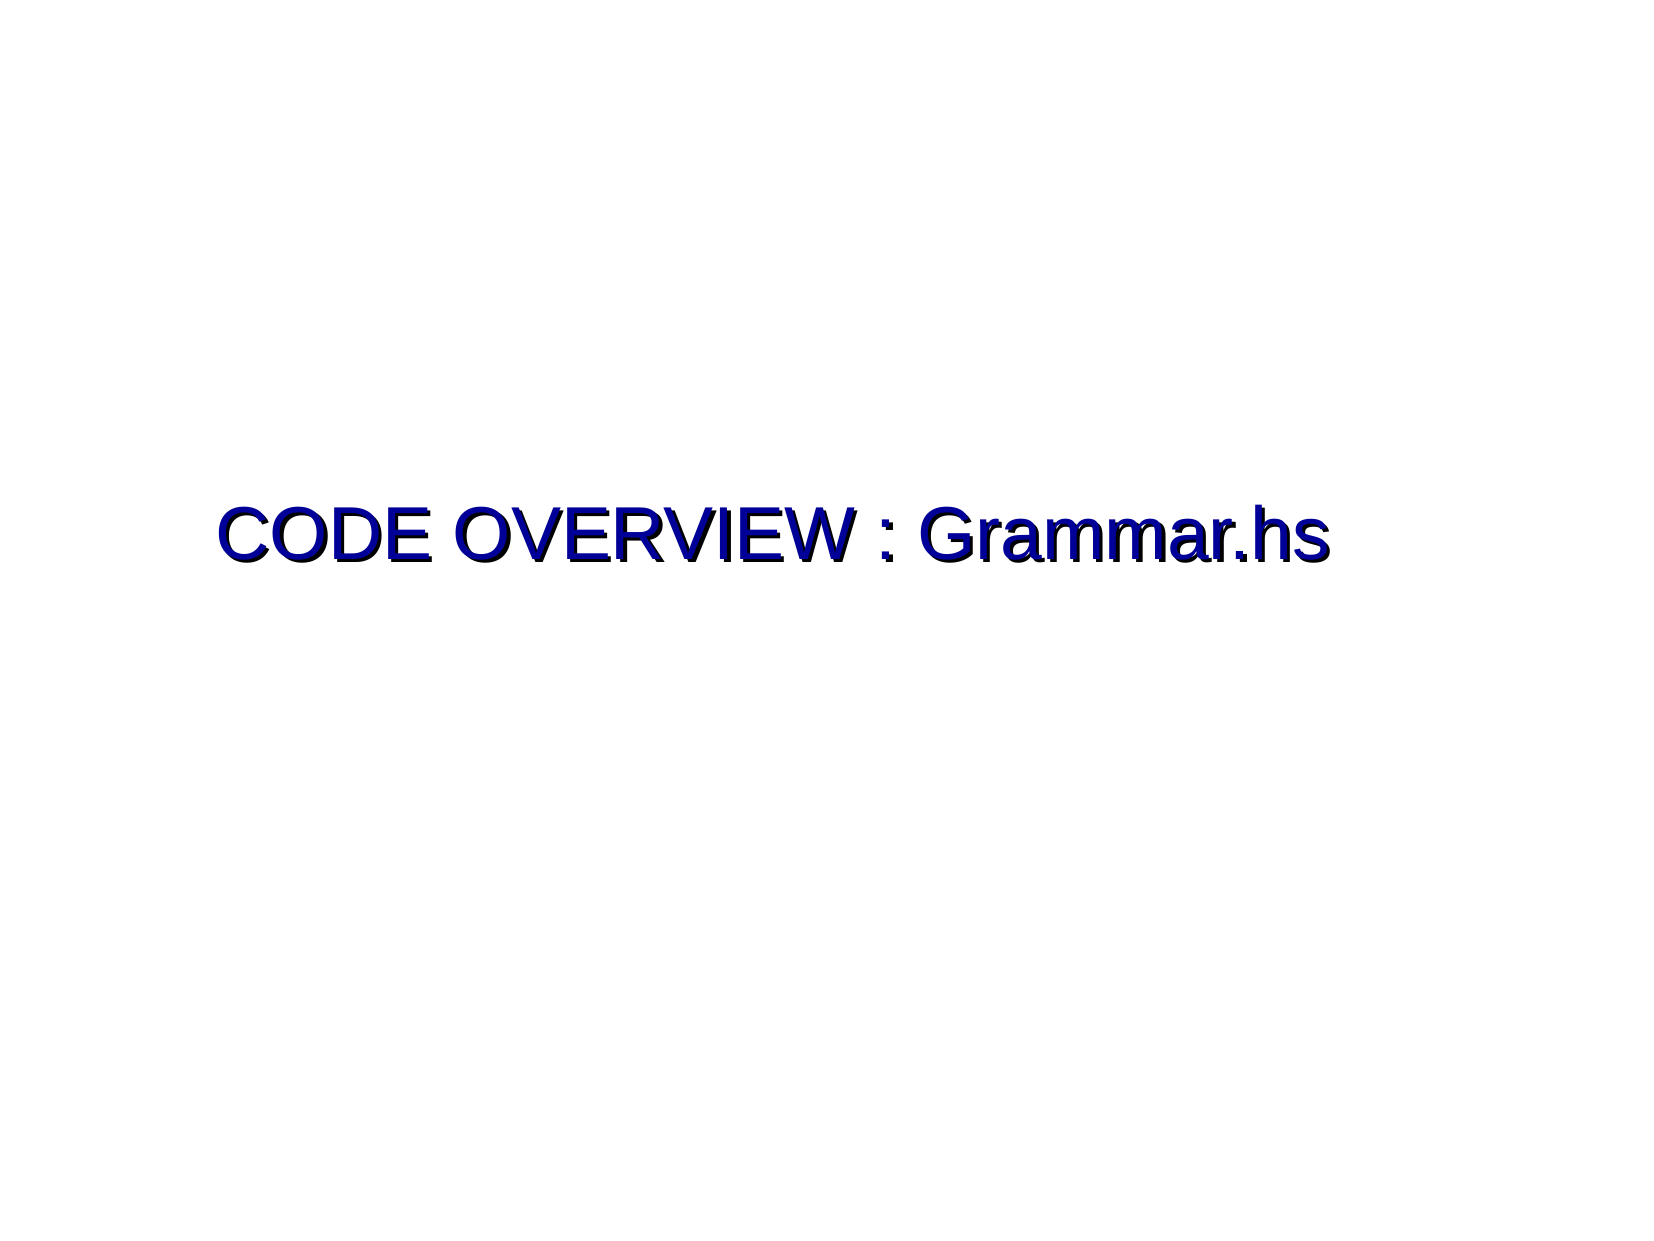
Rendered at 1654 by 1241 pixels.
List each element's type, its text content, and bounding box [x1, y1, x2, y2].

text_box CODE OVERVIEW : Grammar.hs [200, 484, 1524, 668]
